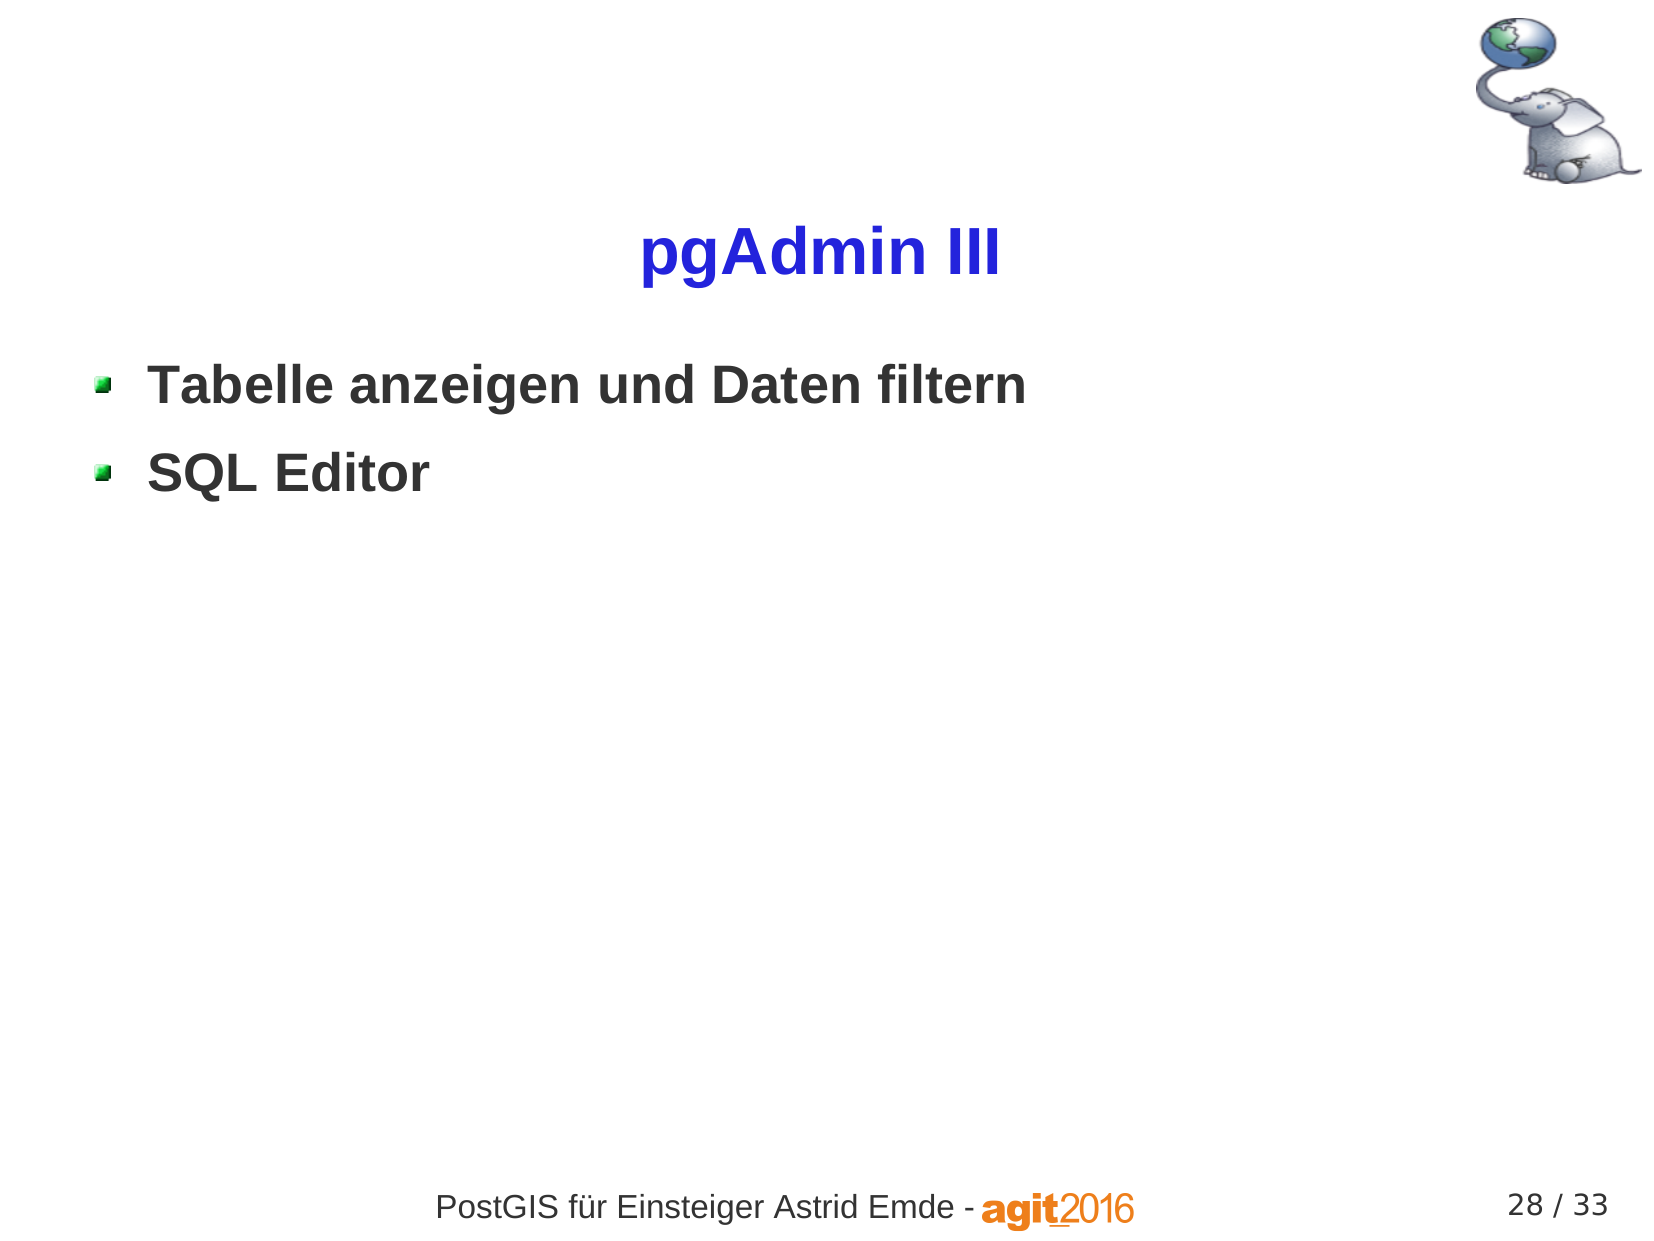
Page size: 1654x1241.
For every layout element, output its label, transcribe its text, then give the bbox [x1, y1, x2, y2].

picture [1476, 18, 1642, 184]
list Tabelle anzeigen und Daten filtern SQL Editor [76, 354, 1565, 1173]
title pgAdmin III [76, 177, 1565, 325]
picture [981, 1192, 1135, 1232]
